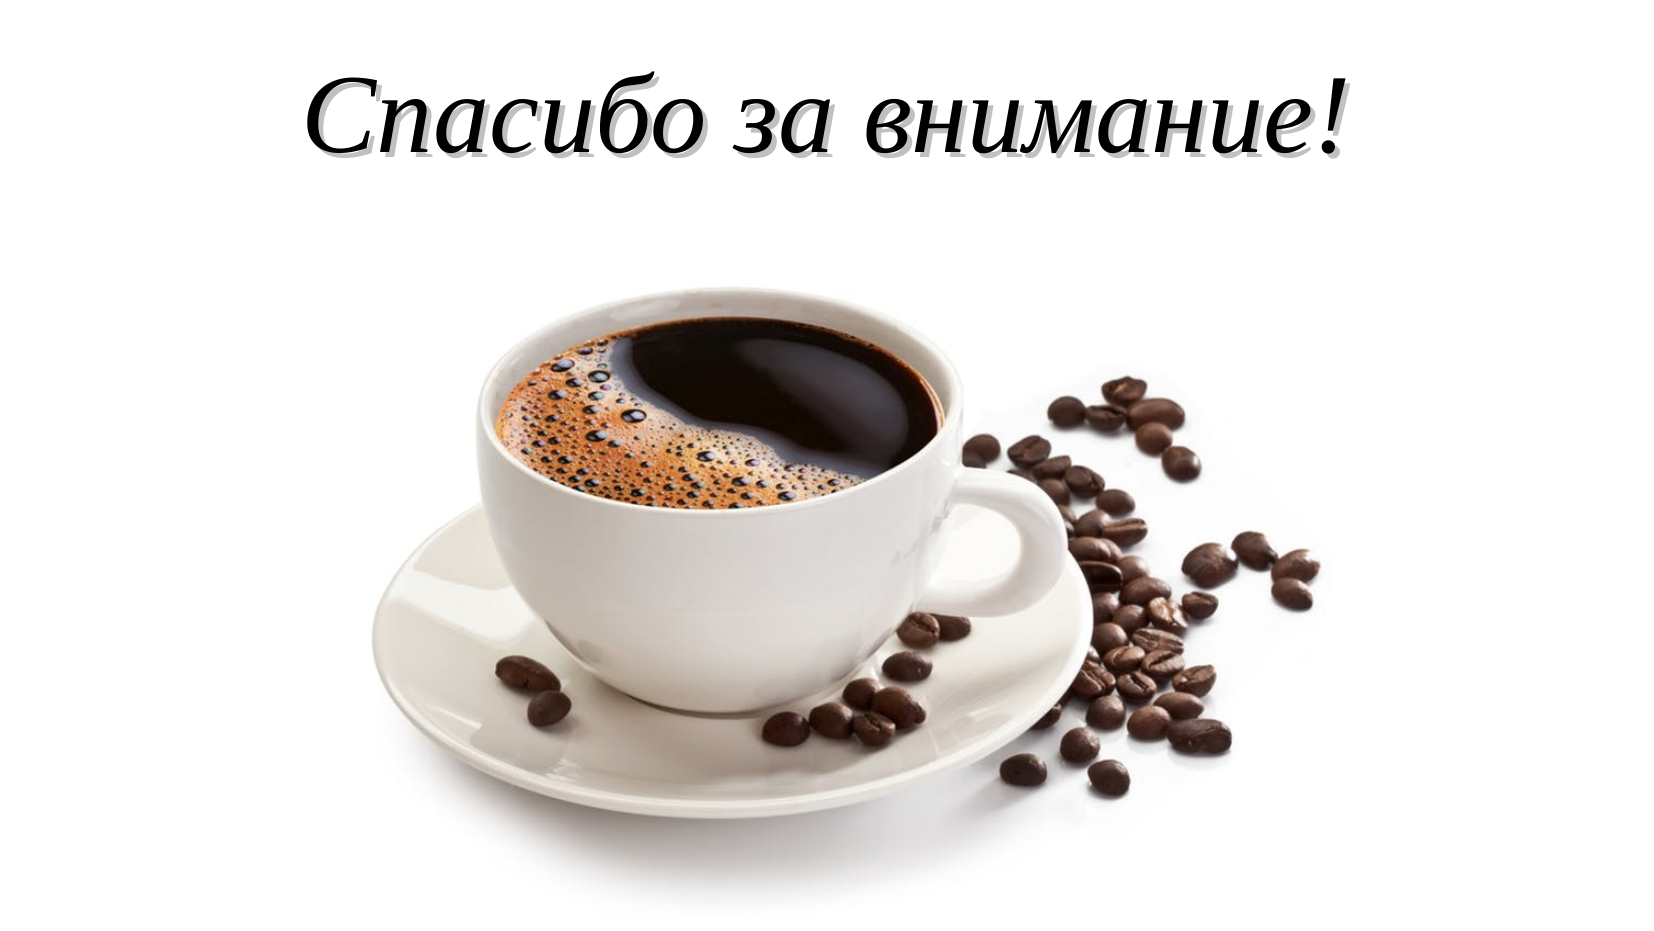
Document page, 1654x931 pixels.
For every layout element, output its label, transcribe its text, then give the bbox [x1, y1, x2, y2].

picture [321, 257, 1335, 922]
title Спасибо за внимание! [82, 37, 1571, 193]
